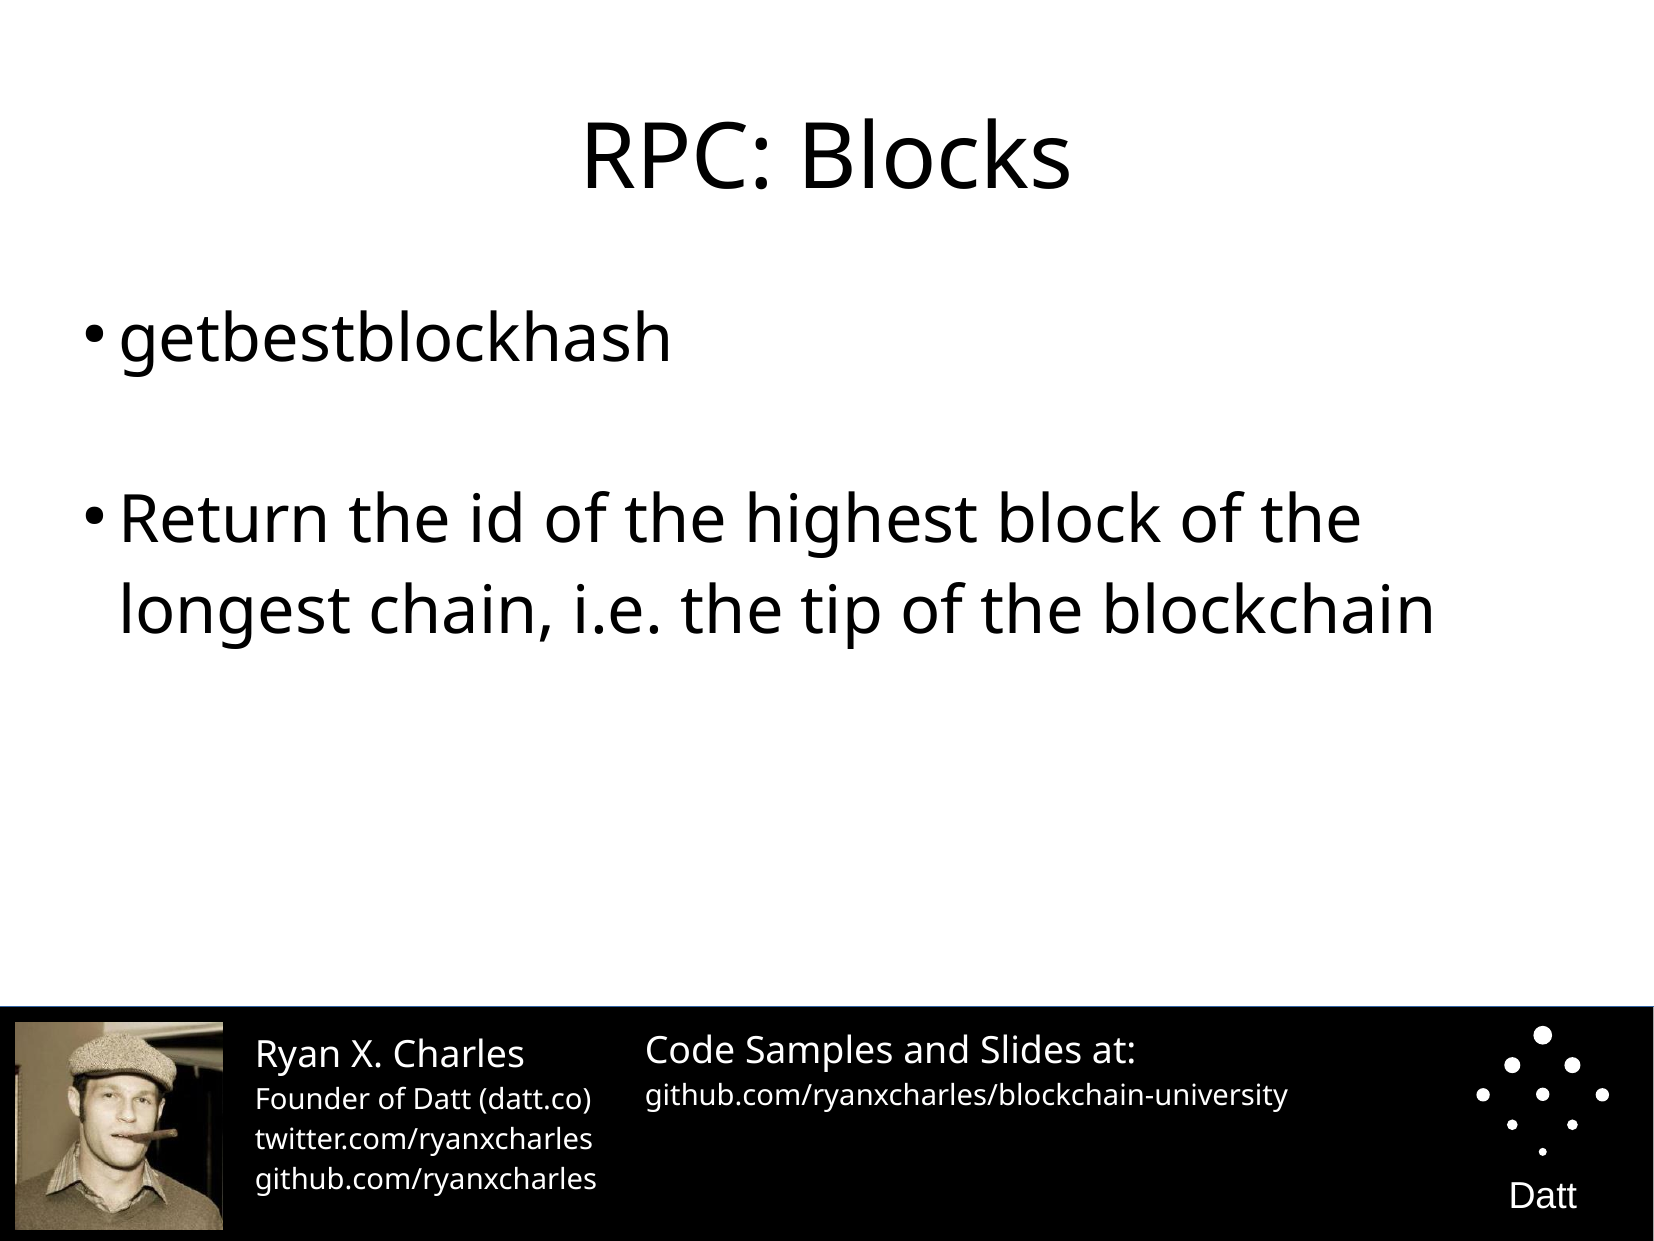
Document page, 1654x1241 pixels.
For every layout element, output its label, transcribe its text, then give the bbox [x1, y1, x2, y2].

text_box Ryan X. Charles Founder of Datt (datt.co) twitter.com/ryanxcharles github.com/ryanxcharles [240, 1020, 976, 1241]
title RPC: Blocks [82, 49, 1571, 257]
picture [15, 1022, 223, 1231]
picture [1475, 1023, 1611, 1159]
text_box Datt [1452, 1167, 1633, 1241]
text_box [0, 1006, 1654, 1241]
text_box Code Samples and Slides at: github.com/ryanxcharles/blockchain-university [630, 1015, 1403, 1156]
subtitle getbestblockhash Return the id of the highest block of the longest chain, i.e. the tip of the blockchain [82, 290, 1571, 1006]
